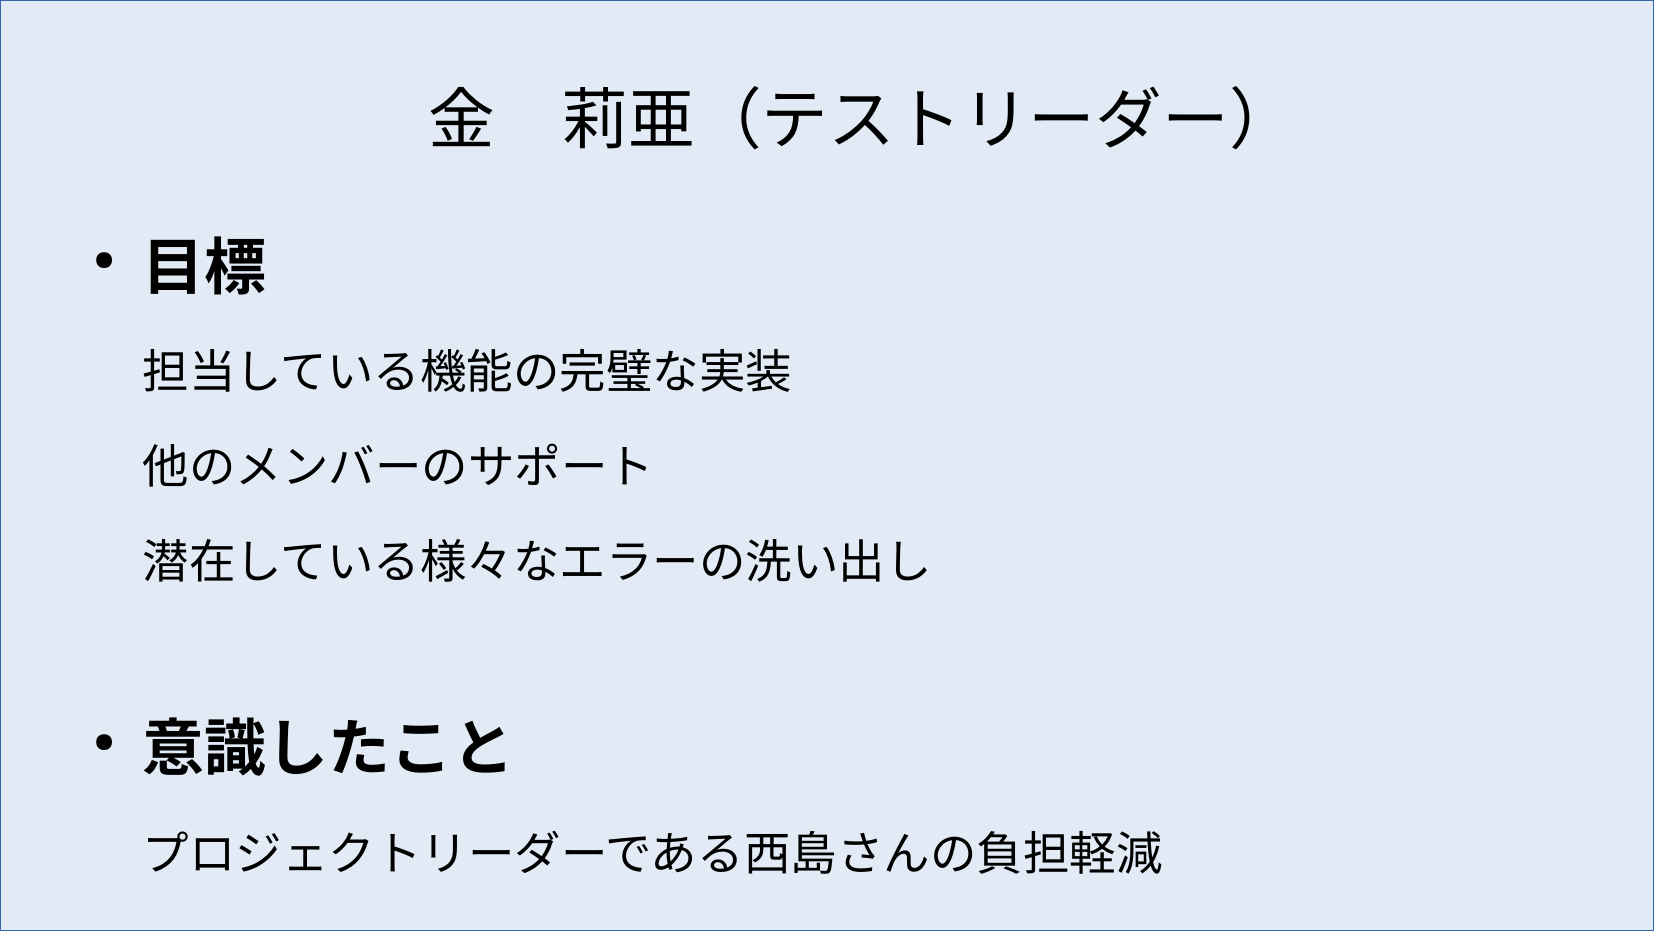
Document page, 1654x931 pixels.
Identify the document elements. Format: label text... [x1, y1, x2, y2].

title 金 莉亜（テストリーダー） [82, 37, 1571, 193]
list 目標 担当している機能の完璧な実装 他のメンバーのサポート 潜在している様々なエラーの洗い出し 意識したこと プロジェクトリーダーである西島さんの負担軽減 [76, 217, 1565, 886]
text_box [0, 0, 1654, 931]
